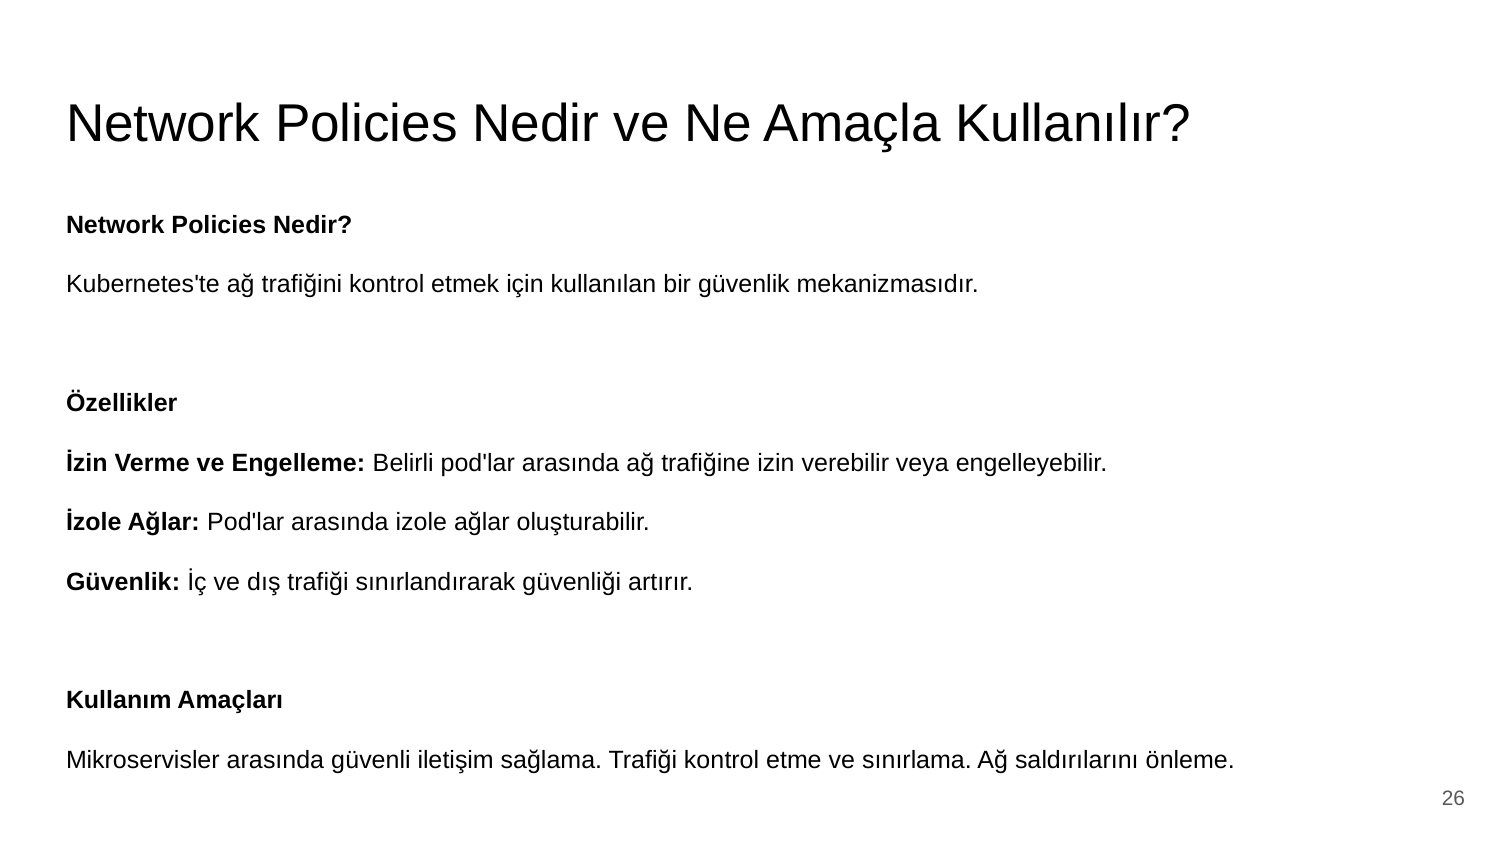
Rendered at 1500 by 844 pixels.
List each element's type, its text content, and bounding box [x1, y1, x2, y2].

title Network Policies Nedir ve Ne Amaçla Kullanılır? [51, 72, 1449, 167]
list Network Policies Nedir? Kubernetes'te ağ trafiğini kontrol etmek için kullanılan bir güvenlik mekanizmasıdır. Özellikler İzin Verme ve Engelleme: Belirli pod'lar arasında ağ trafiğine izin verebilir veya engelleyebilir. İzole Ağlar: Pod'lar arasında izole ağlar oluşturabilir. Güvenlik: İç ve dış trafiği sınırlandırarak güvenliği artırır. Kullanım Amaçları Mikroservisler arasında güvenli iletişim sağlama. Trafiği kontrol etme ve sınırlama. Ağ saldırılarını önleme. [51, 189, 1449, 750]
slide_number <number> [1389, 764, 1480, 830]
